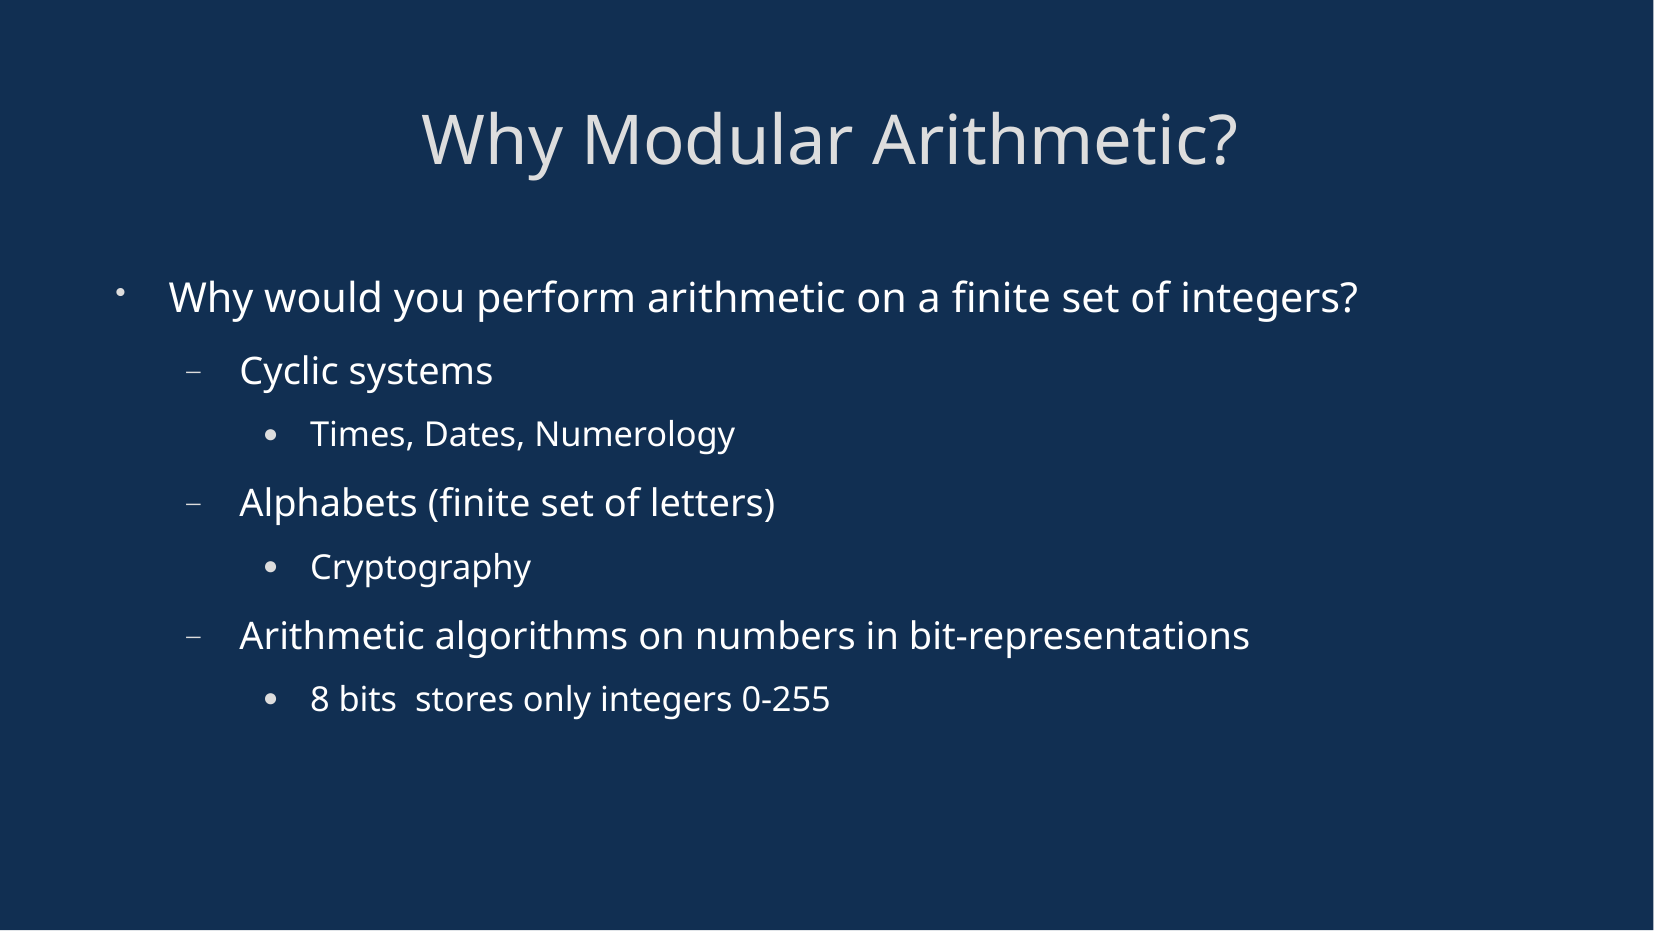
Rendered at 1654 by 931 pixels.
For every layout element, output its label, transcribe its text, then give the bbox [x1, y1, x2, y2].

list Why would you perform arithmetic on a finite set of integers? Cyclic systems Times, Dates, Numerology Alphabets (finite set of letters) Cryptography Arithmetic algorithms on numbers in bit-representations 8 bits stores only integers 0-255 [97, 268, 1563, 806]
title Why Modular Arithmetic? [97, 56, 1563, 220]
